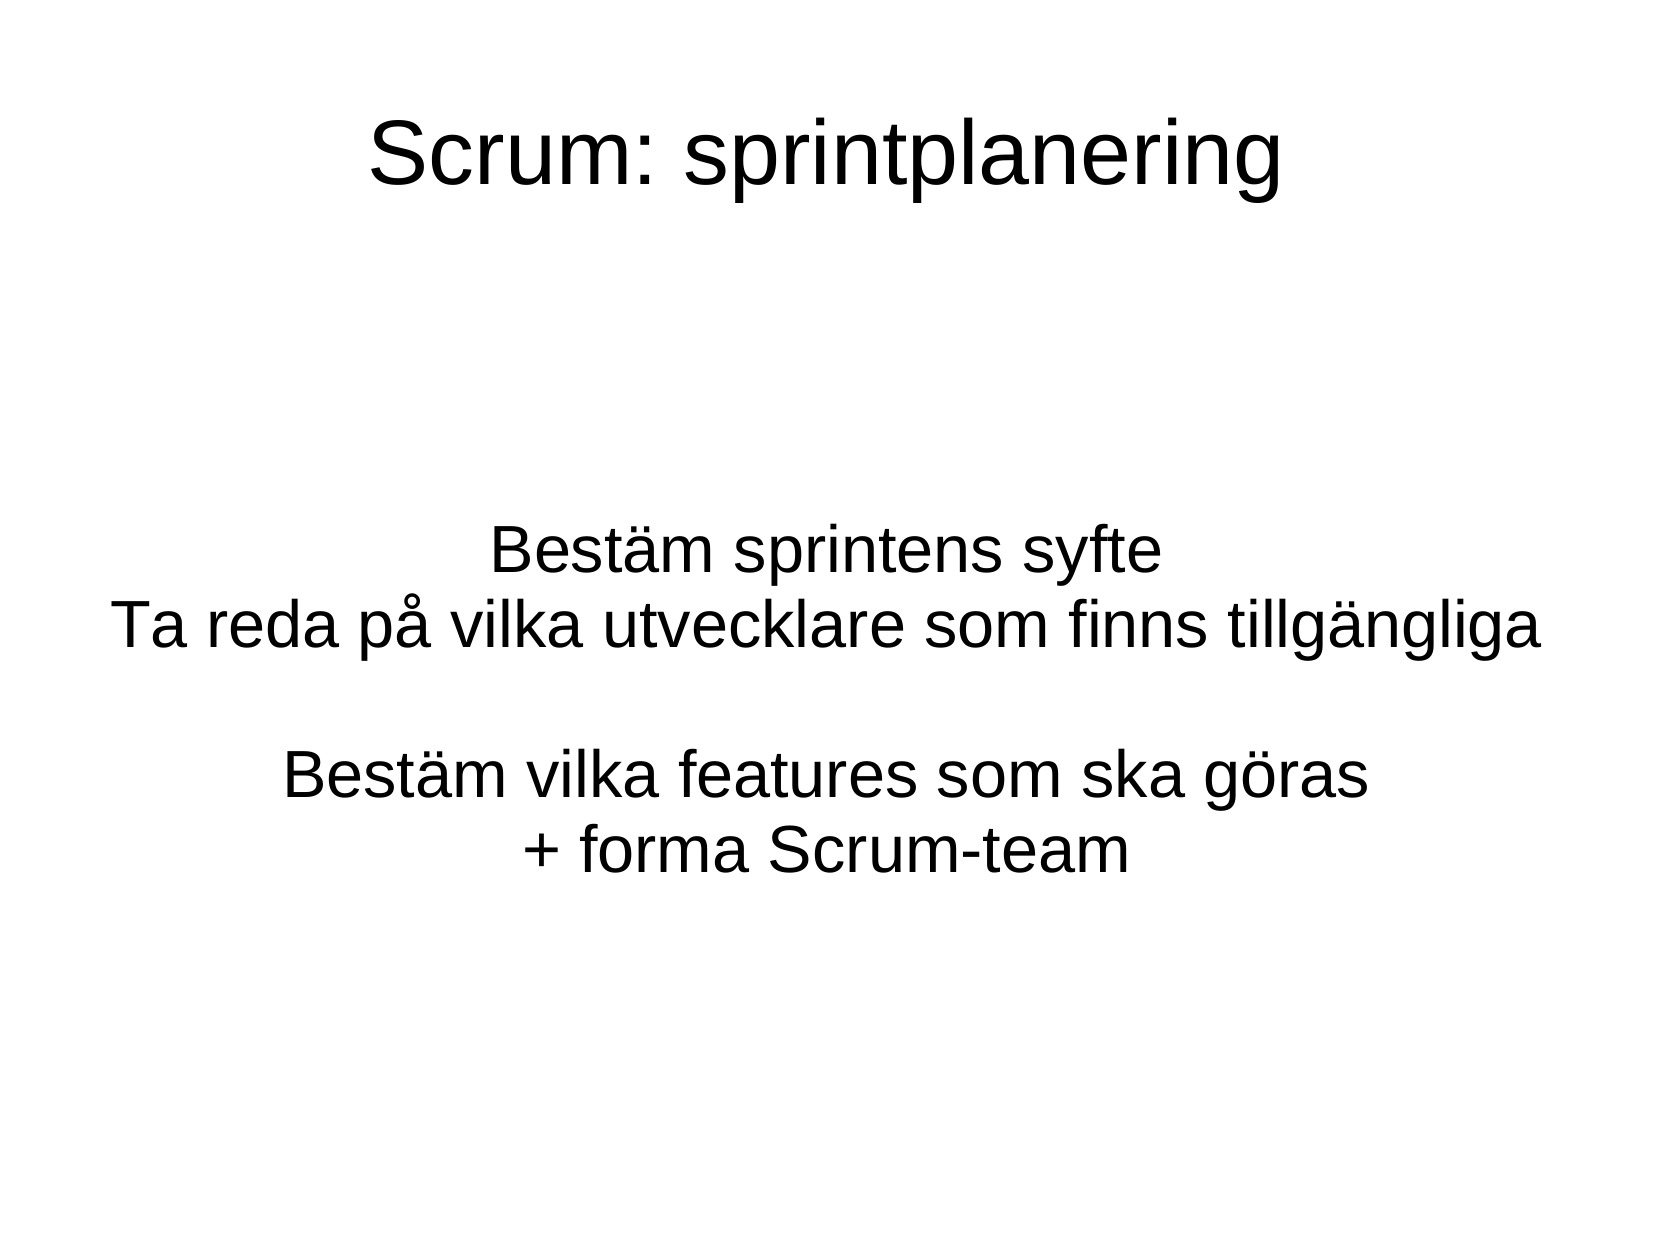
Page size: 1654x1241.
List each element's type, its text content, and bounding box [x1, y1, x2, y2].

title Scrum: sprintplanering [82, 49, 1571, 257]
subtitle Bestäm sprintens syfte Ta reda på vilka utvecklare som finns tillgängliga Bestäm vilka features som ska göras + forma Scrum-team [82, 290, 1571, 1109]
